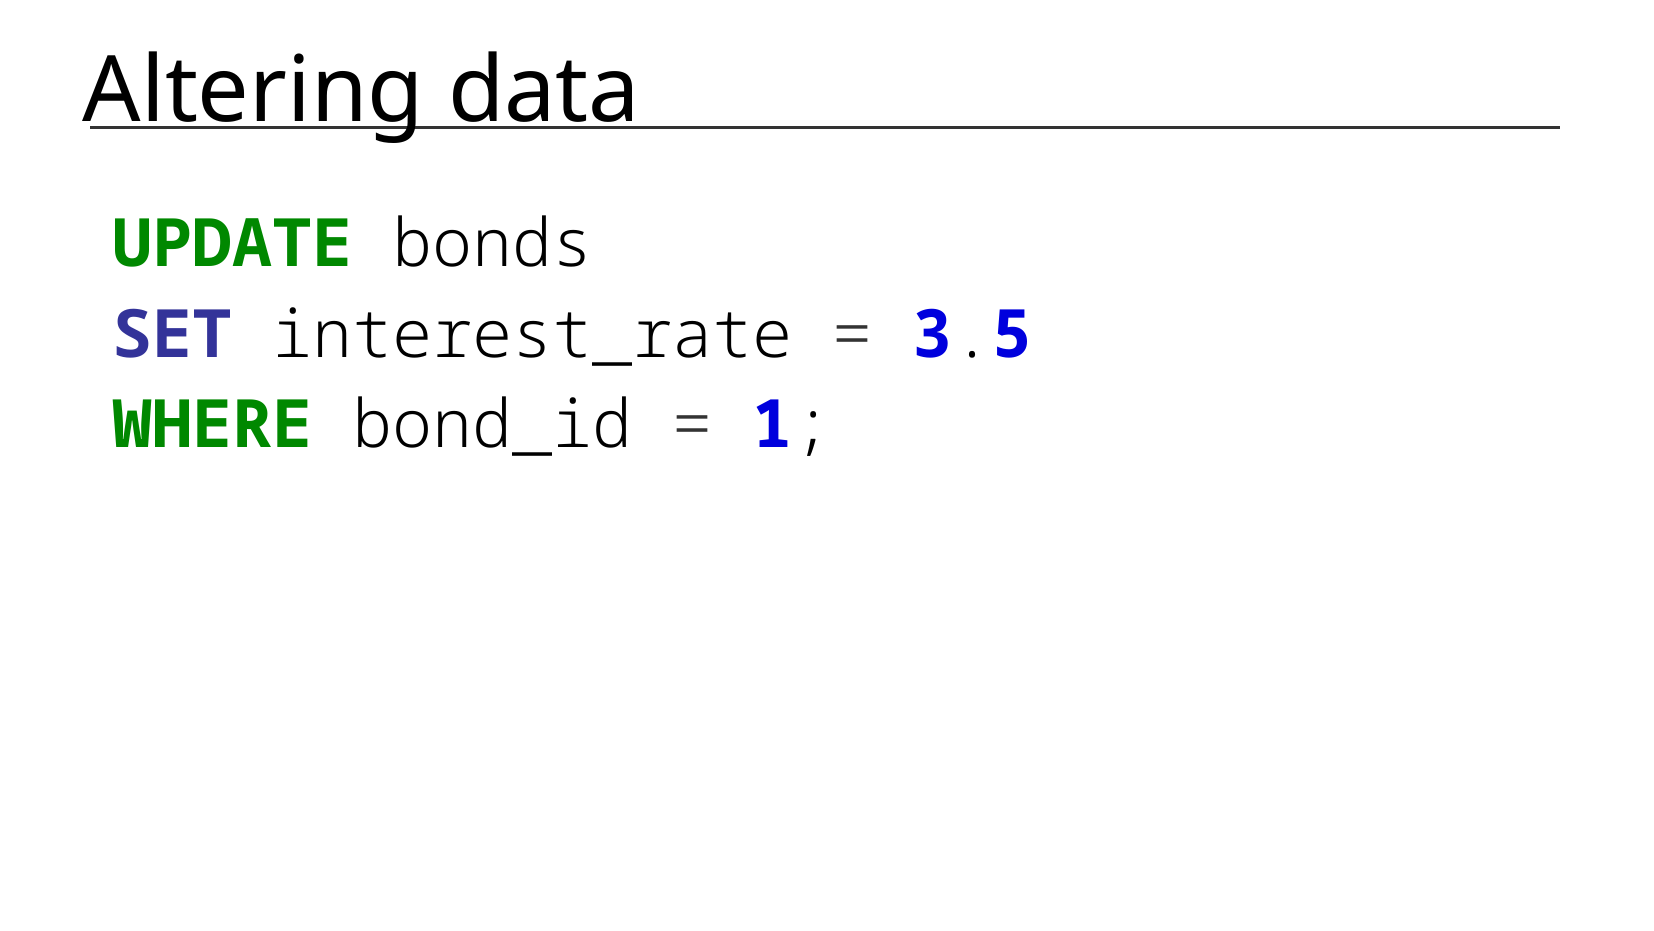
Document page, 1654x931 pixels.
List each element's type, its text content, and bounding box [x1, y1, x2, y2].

title Altering data [82, 32, 1571, 140]
list UPDATE bonds SET interest_rate = 3.5 WHERE bond_id = 1; [82, 195, 1571, 811]
